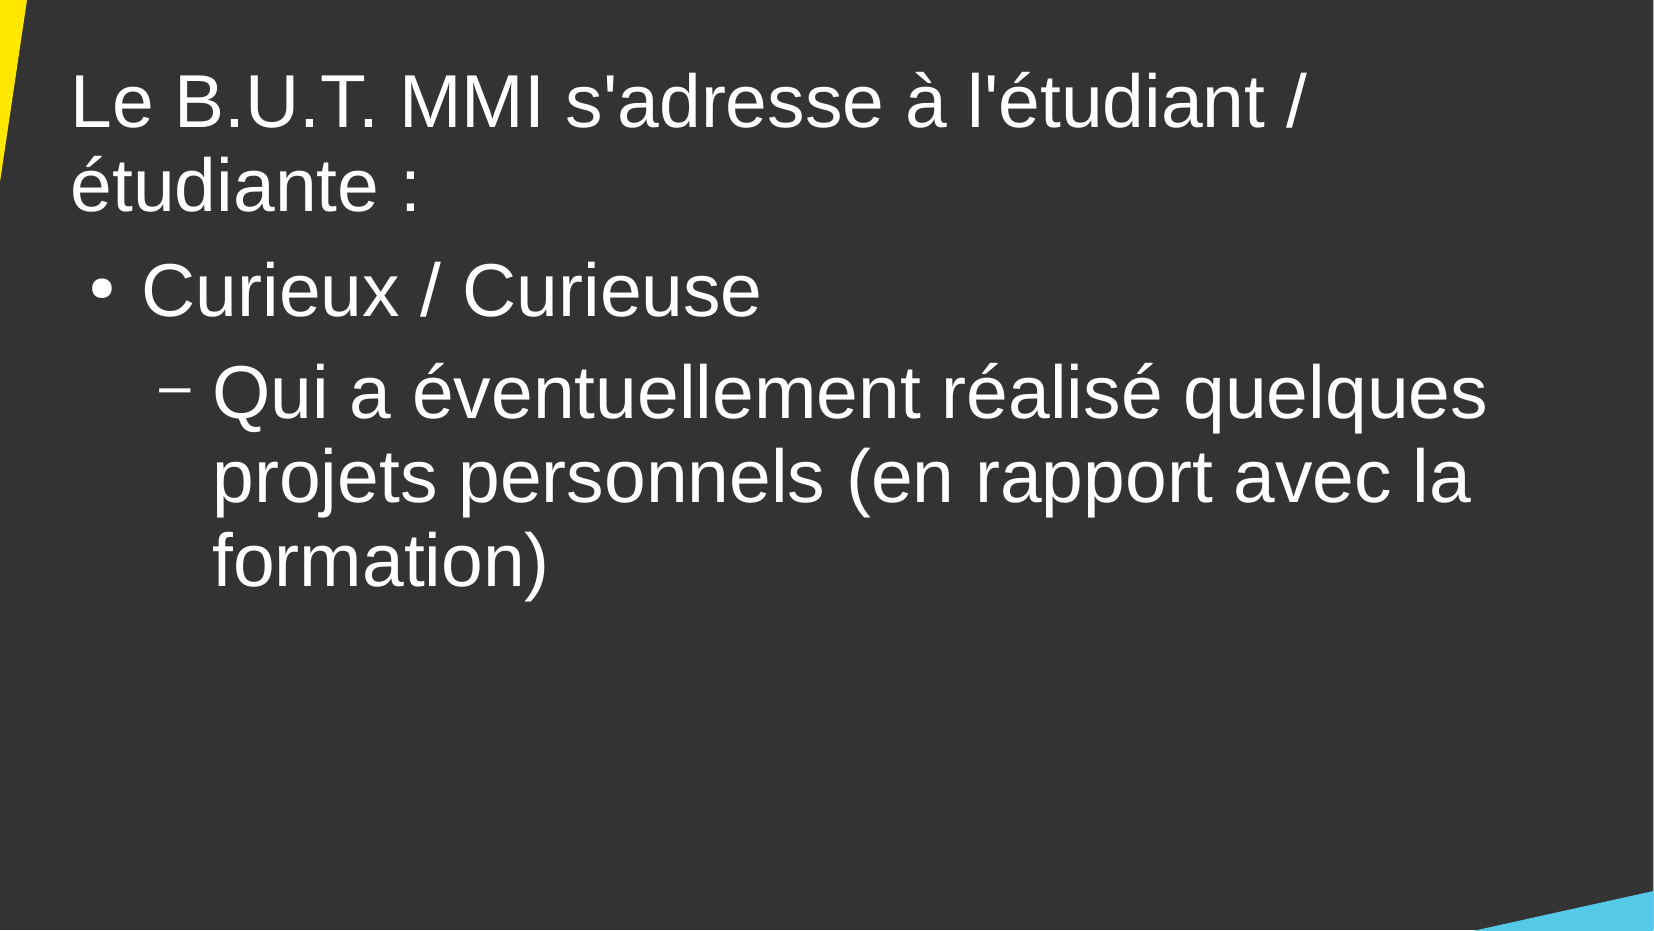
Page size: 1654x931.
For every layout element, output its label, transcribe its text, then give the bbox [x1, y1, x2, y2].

text_box [0, 0, 27, 183]
list Le B.U.T. MMI s'adresse à l'étudiant / étudiante : Curieux / Curieuse Qui a éventuellement réalisé quelques projets personnels (en rapport avec la formation) [70, 59, 1619, 756]
text_box [1472, 890, 1654, 931]
